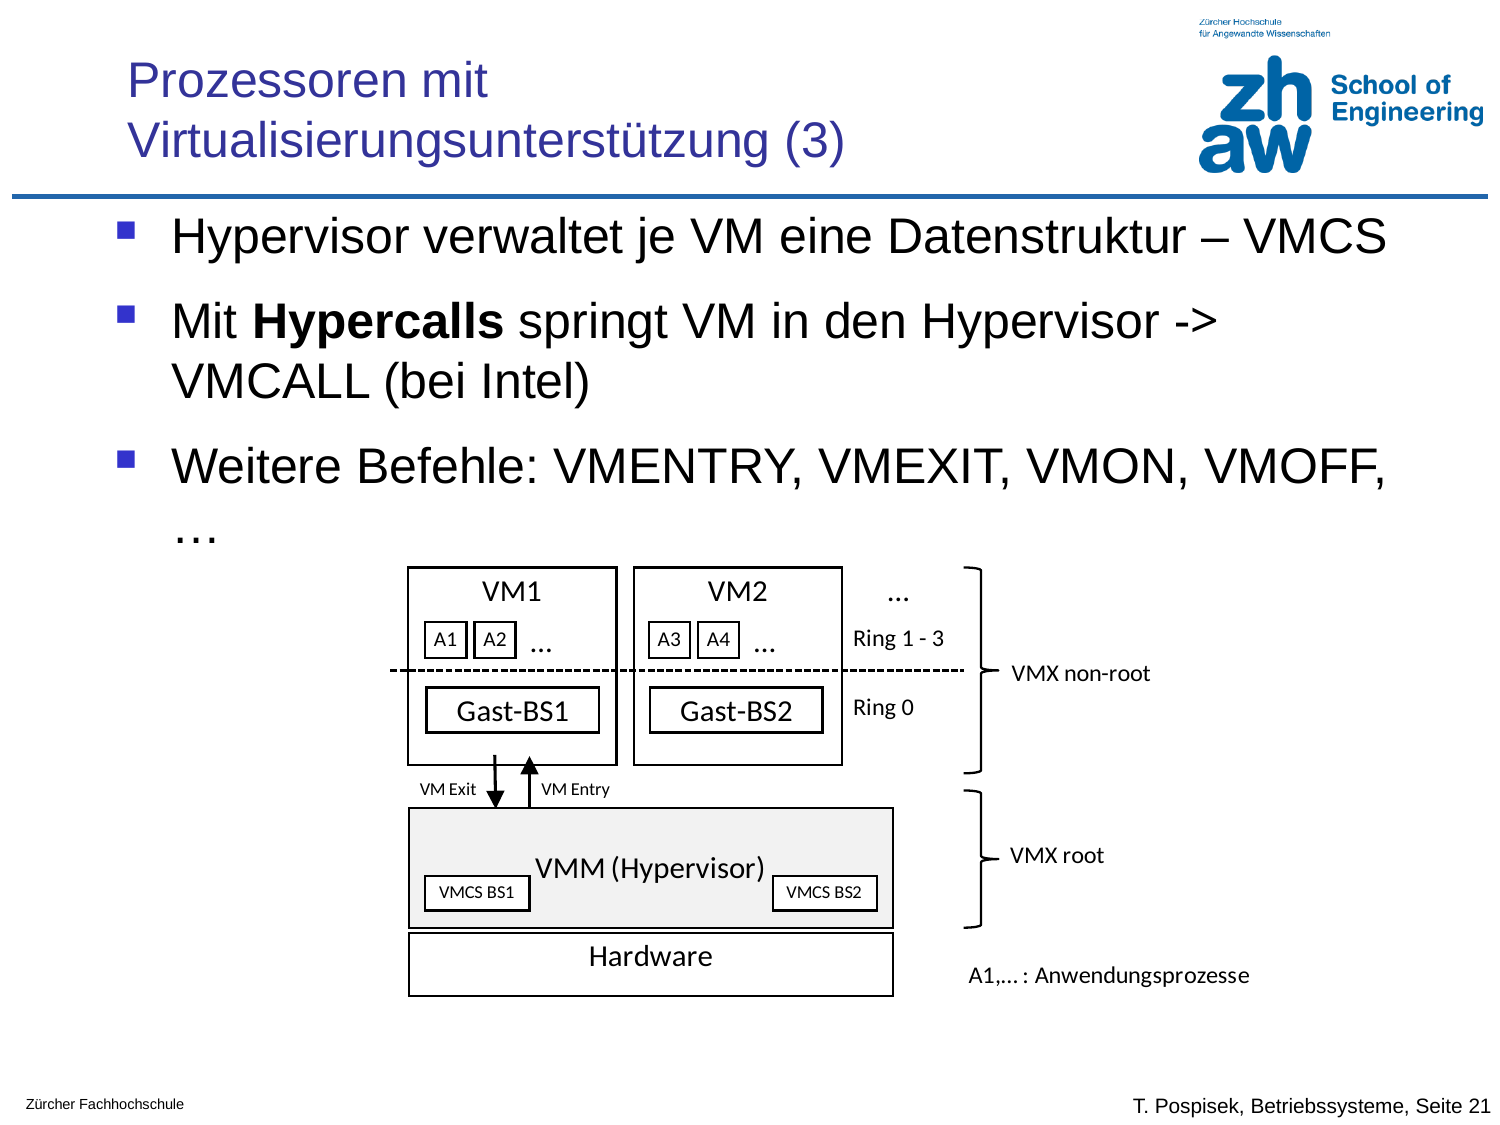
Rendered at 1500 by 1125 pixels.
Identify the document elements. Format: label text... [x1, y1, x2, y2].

picture [383, 537, 1426, 1009]
title Prozessoren mit Virtualisierungsunterstützung (3) [112, 50, 1391, 175]
list Hypervisor verwaltet je VM eine Datenstruktur – VMCS Mit Hypercalls springt VM in den Hypervisor -> VMCALL (bei Intel) Weitere Befehle: VMENTRY, VMEXIT, VMON, VMOFF,… [99, 196, 1424, 350]
picture [1199, 19, 1483, 173]
